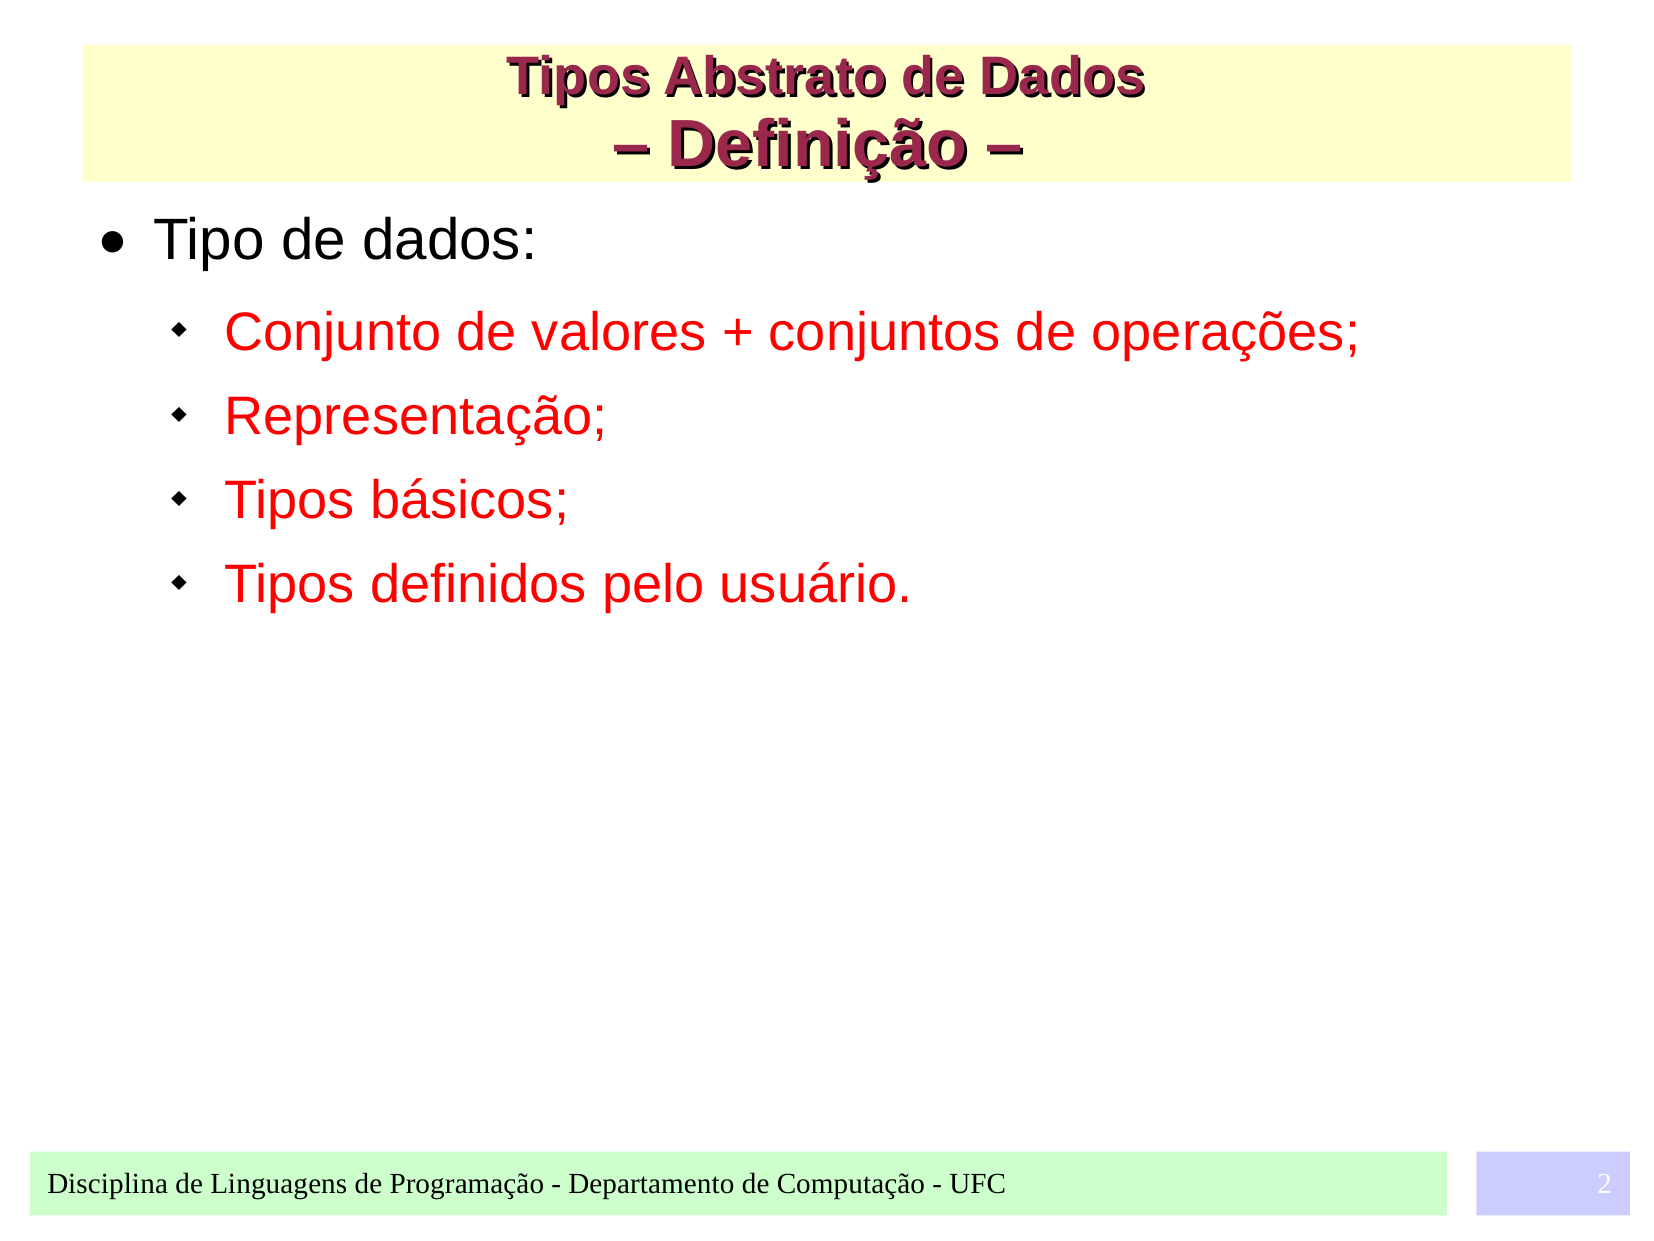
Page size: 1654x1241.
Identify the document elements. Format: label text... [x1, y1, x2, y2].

title Tipos Abstrato de Dados – Definição – [82, 44, 1571, 182]
list Tipo de dados: Conjunto de valores + conjuntos de operações; Representação; Tipos básicos; Tipos definidos pelo usuário. [82, 206, 1571, 1137]
